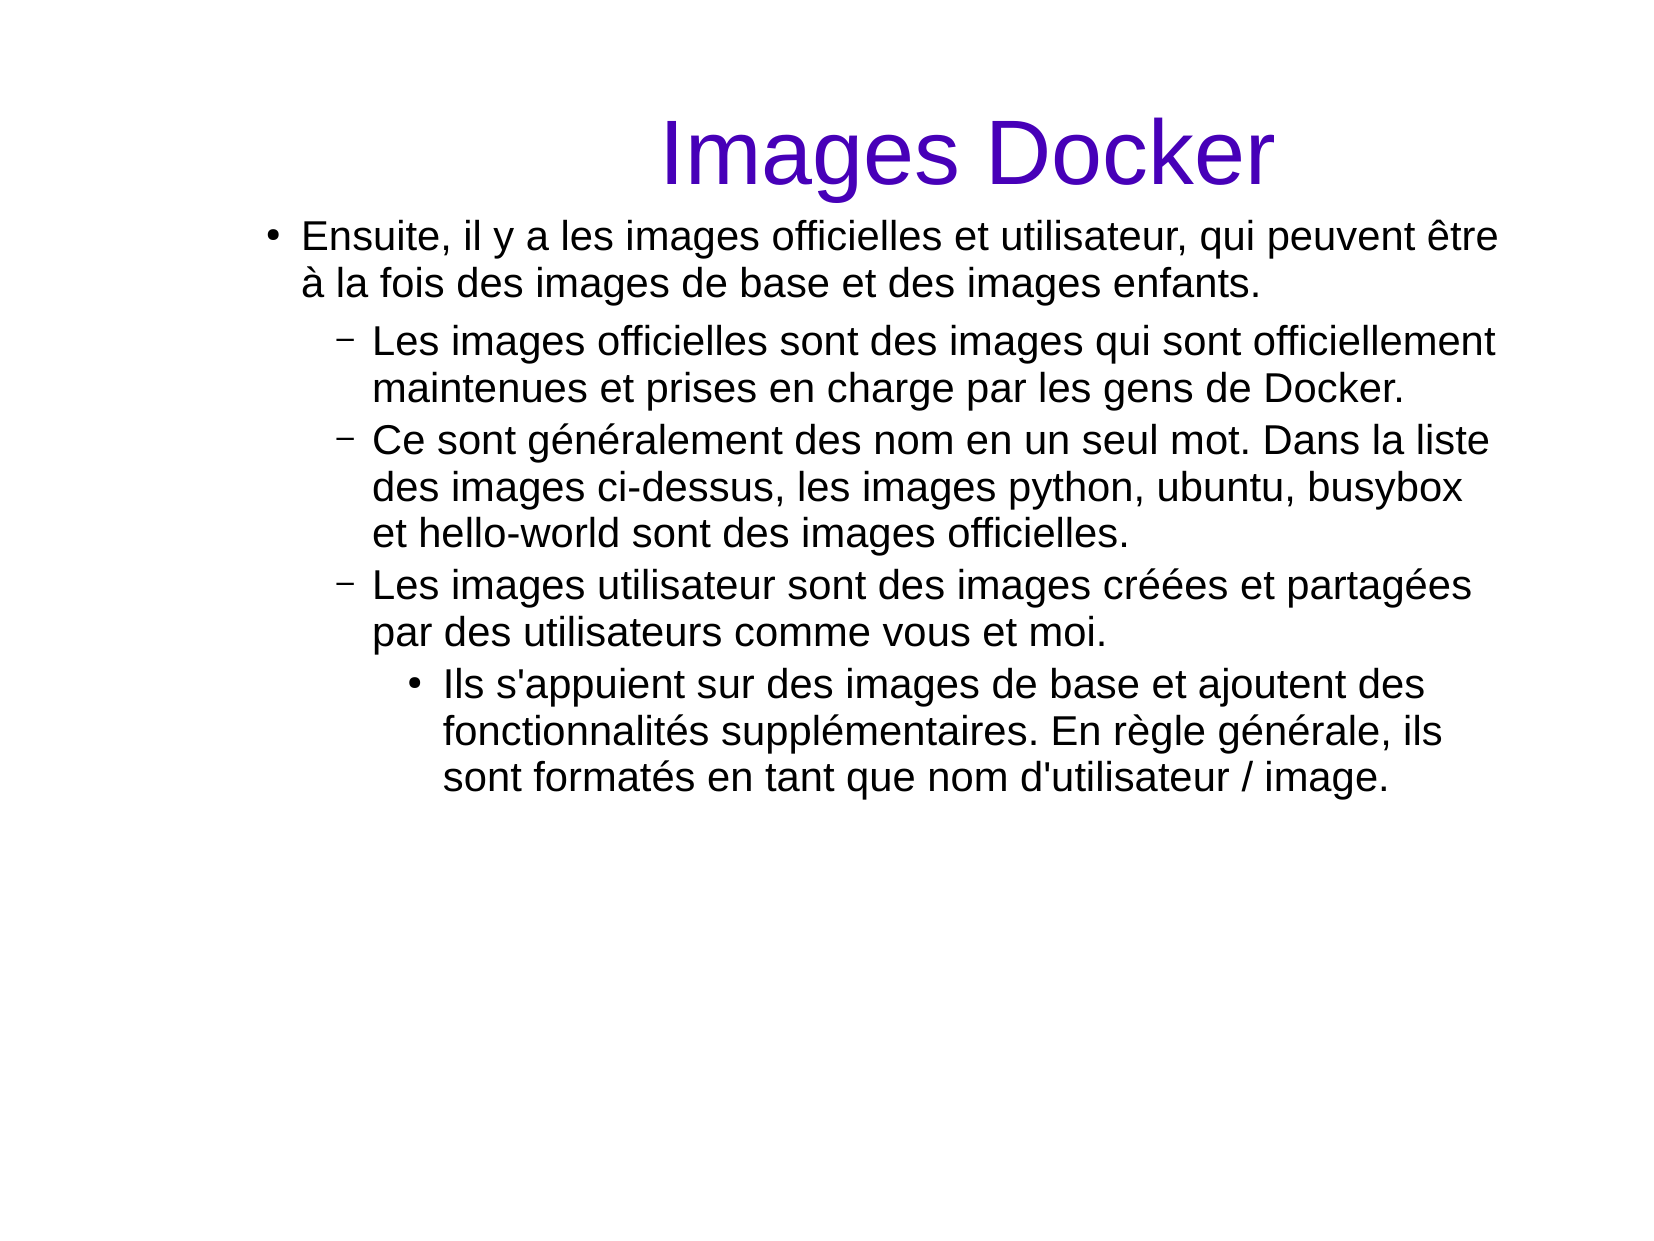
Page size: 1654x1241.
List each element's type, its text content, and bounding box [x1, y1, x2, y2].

title Images Docker [82, 49, 1571, 257]
list Ensuite, il y a les images officielles et utilisateur, qui peuvent être à la fois des images de base et des images enfants. Les images officielles sont des images qui sont officiellement maintenues et prises en charge par les gens de Docker. Ce sont généralement des nom en un seul mot. Dans la liste des images ci-dessus, les images python, ubuntu, busybox et hello-world sont des images officielles. Les images utilisateur sont des images créées et partagées par des utilisateurs comme vous et moi. Ils s'appuient sur des images de base et ajoutent des fonctionnalités supplémentaires. En règle générale, ils sont formatés en tant que nom d'utilisateur / image. [17, 213, 1506, 933]
